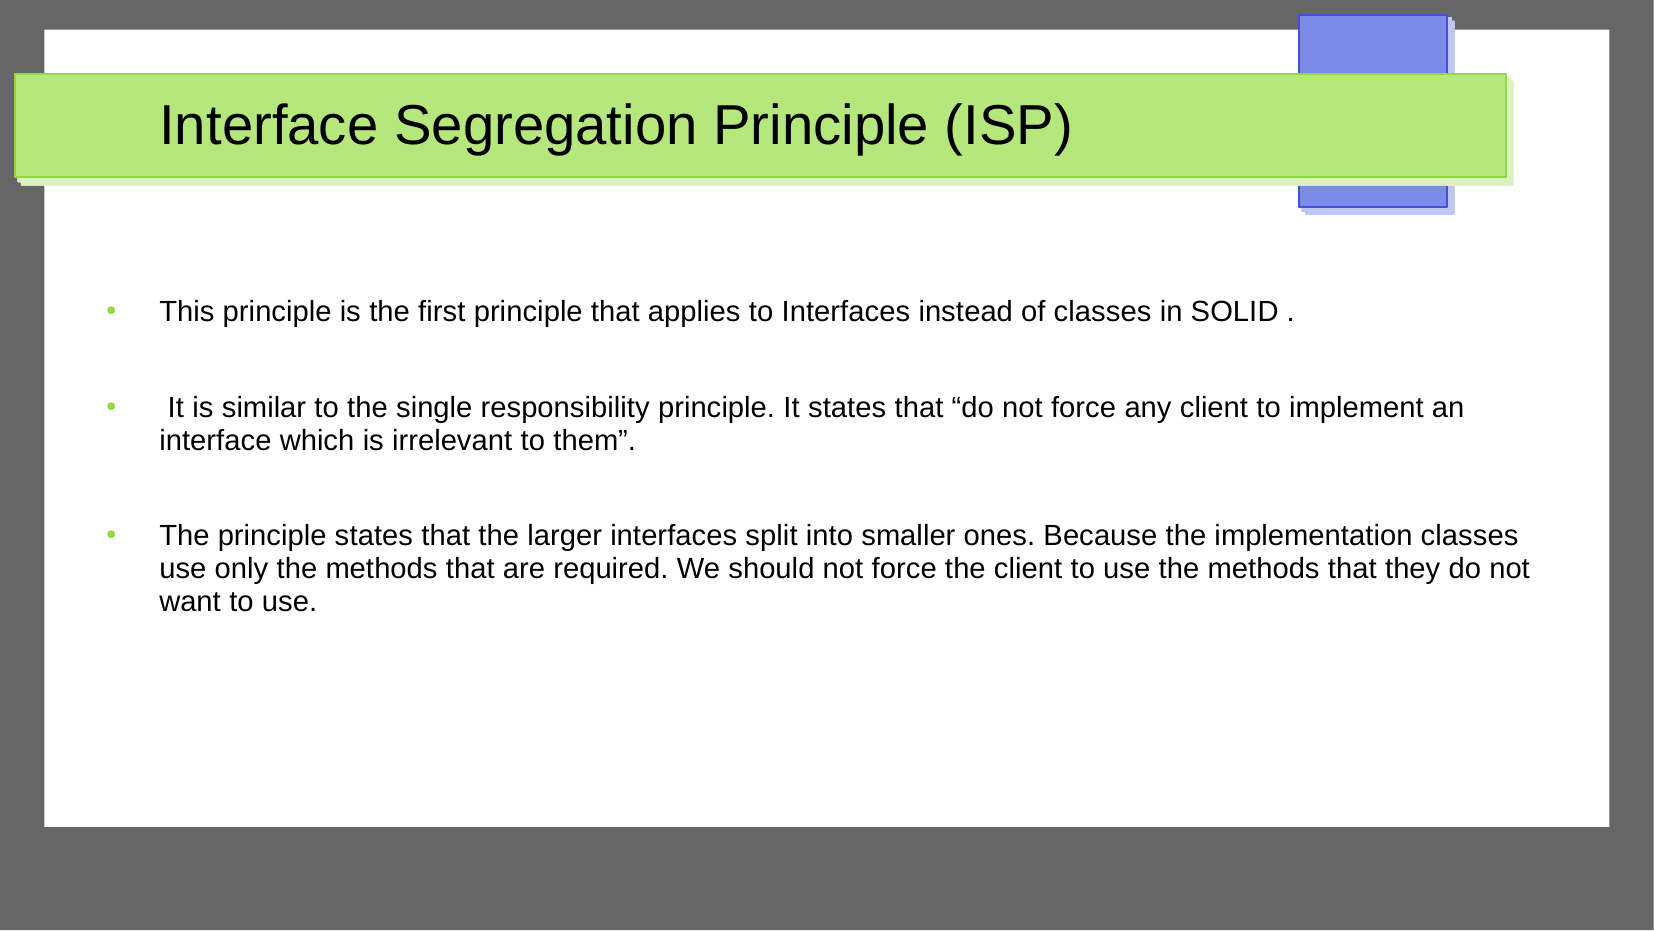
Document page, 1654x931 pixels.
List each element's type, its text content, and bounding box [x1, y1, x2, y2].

title Interface Segregation Principle (ISP) [88, 73, 1506, 178]
list This principle is the first principle that applies to Interfaces instead of classes in SOLID . It is similar to the single responsibility principle. It states that “do not force any client to implement an interface which is irrelevant to them”. The principle states that the larger interfaces split into smaller ones. Because the implementation classes use only the methods that are required. We should not force the client to use the methods that they do not want to use. [88, 295, 1565, 886]
